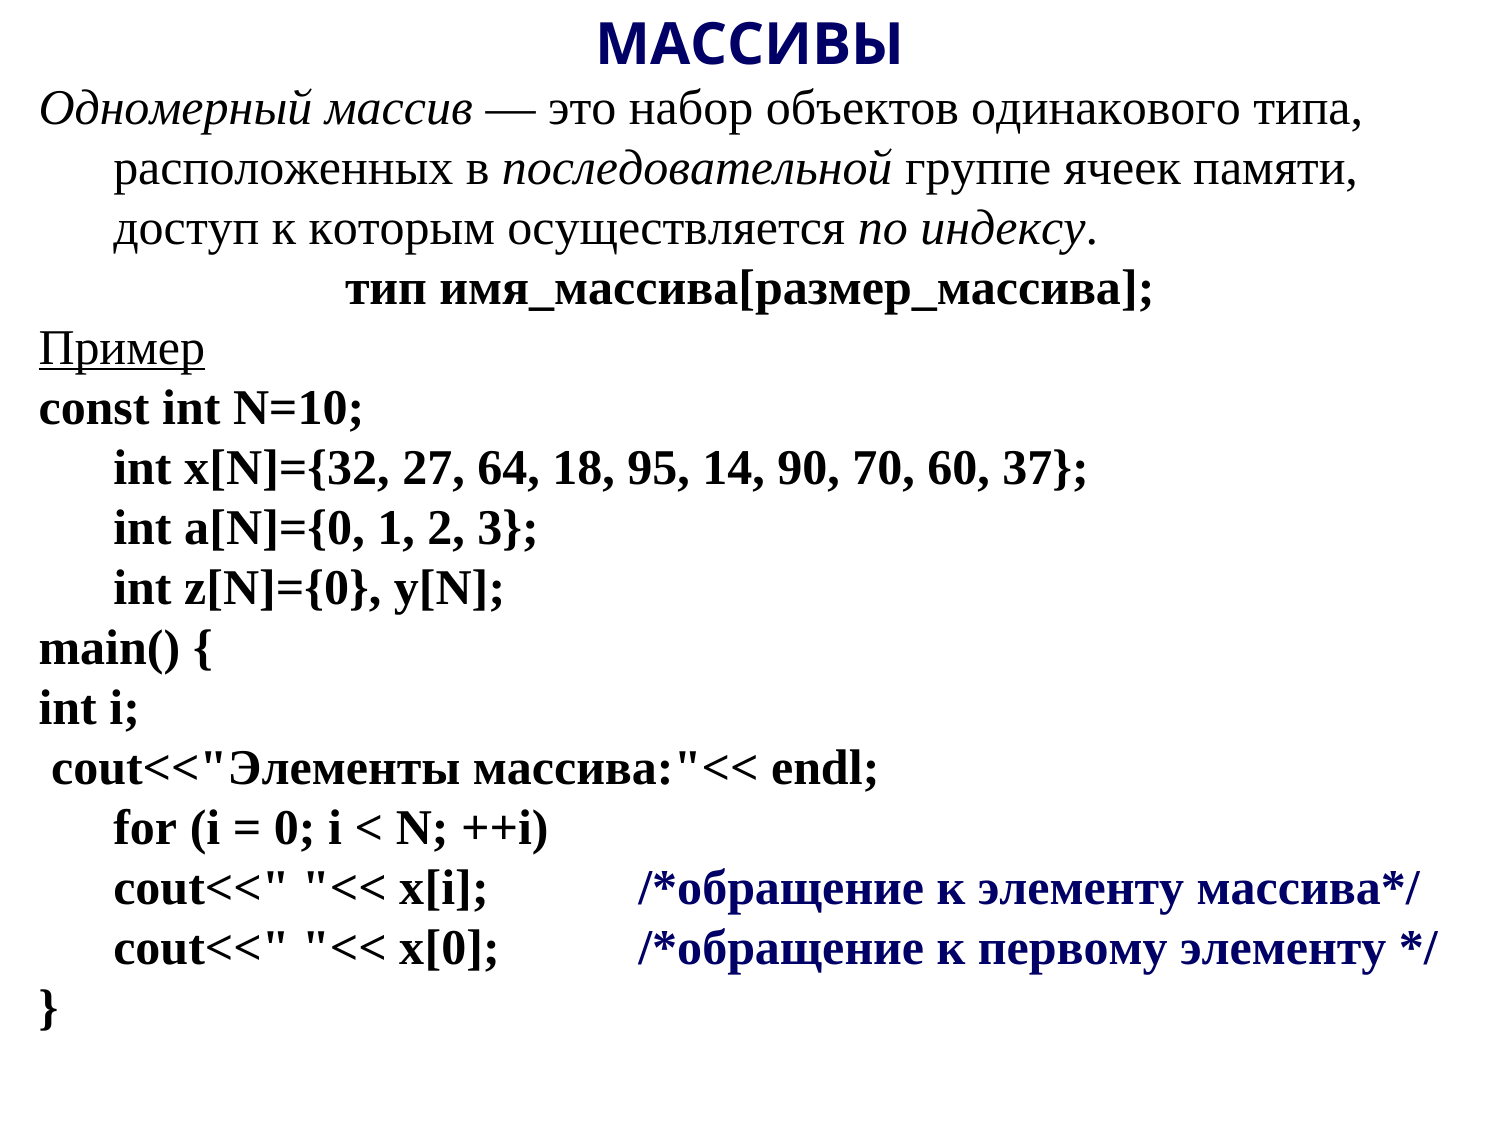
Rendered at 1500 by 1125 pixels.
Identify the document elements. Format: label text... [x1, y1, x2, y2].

text_box Одномерный массив — это набор объектов одинакового типа, расположен­ных в по­следовательной группе ячеек памяти, доступ к которым осуществ­ляется по ин­дексу. тип имя_массива[размер_массива]; Пример const int N=10; int x[N]={32, 27, 64, 18, 95, 14, 90, 70, 60, 37}; int a[N]={0, 1, 2, 3}; int z[N]={0}, y[N]; main() { int i; cout<<"Элементы массива:"<< endl; for (i = 0; i < N; ++i) cout<<" "<< x[i]; /*обращение к элементу массива*/ cout<<" "<< x[0]; /*обращение к первому элементу */ } [23, 46, 1476, 1043]
text_box МАССИВЫ [0, 0, 1500, 83]
text_box МАССИВЫ [665, 30, 675, 46]
